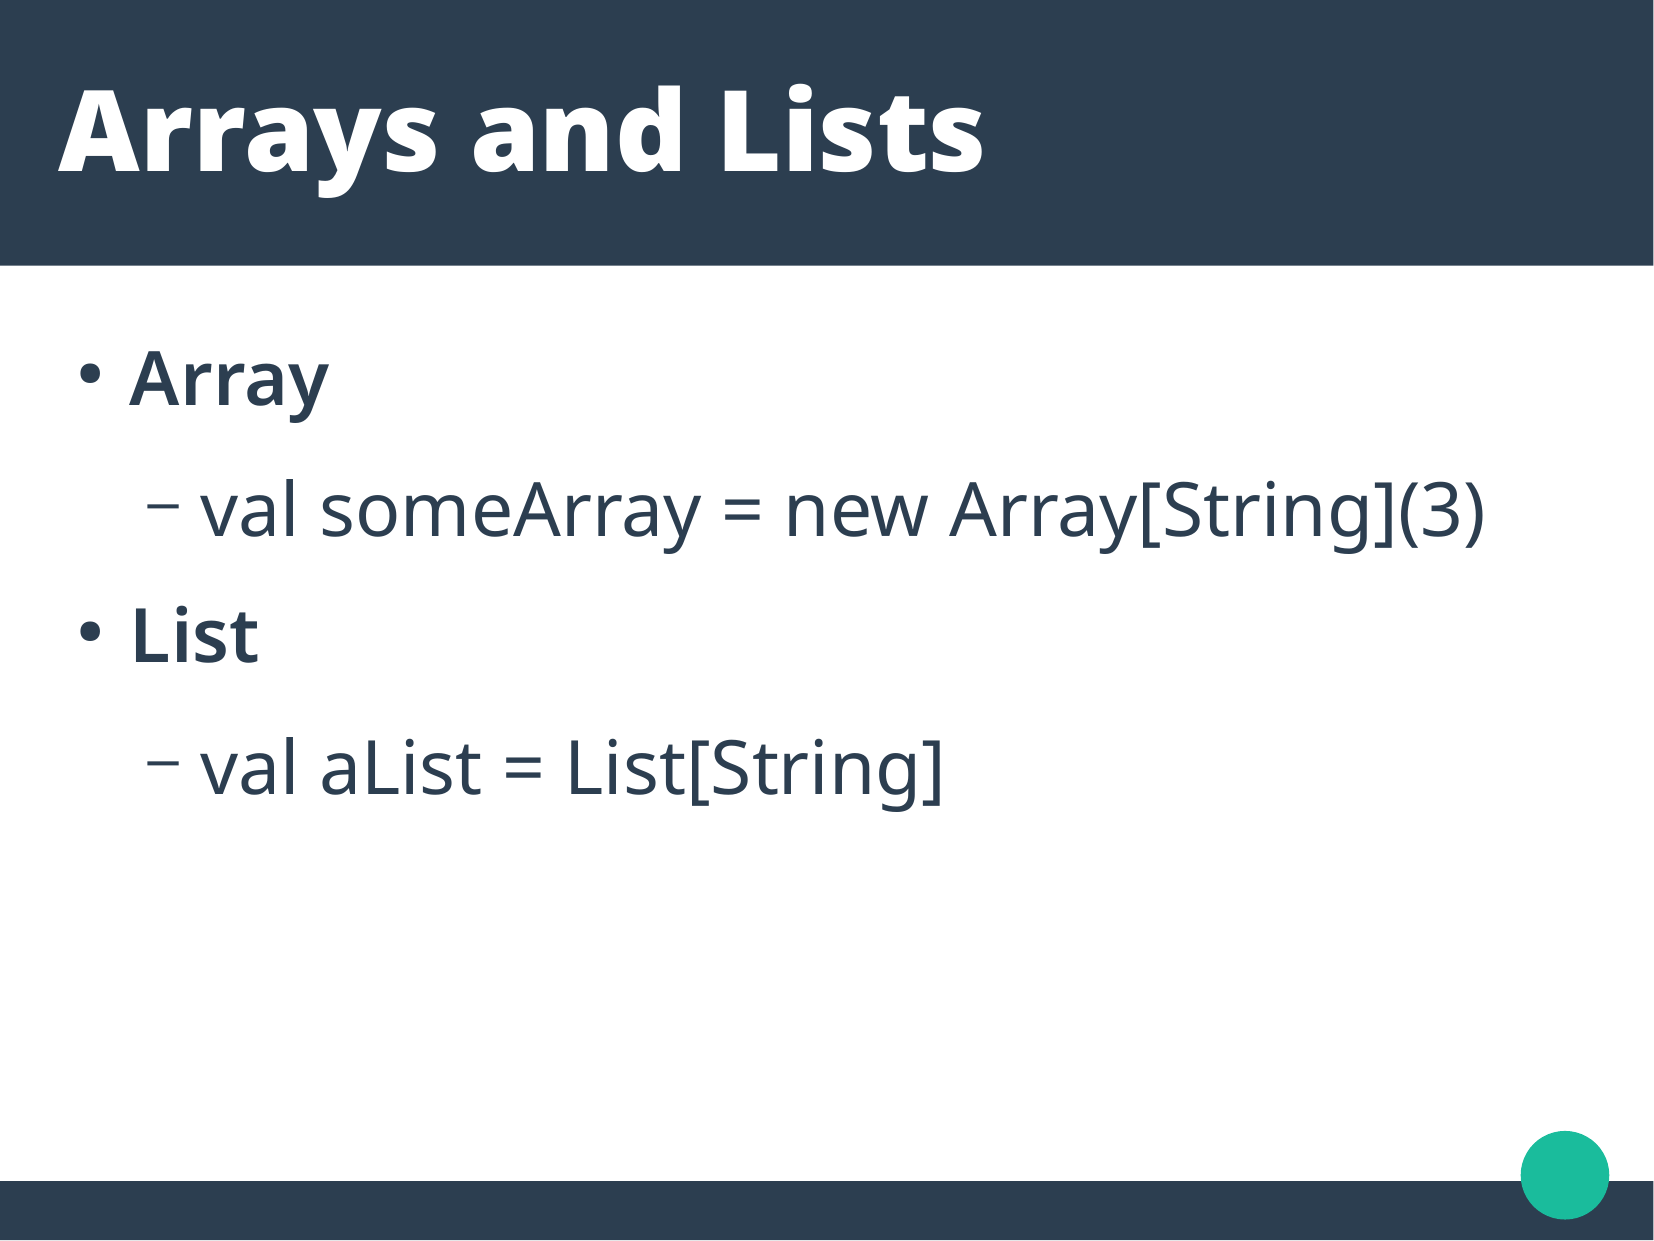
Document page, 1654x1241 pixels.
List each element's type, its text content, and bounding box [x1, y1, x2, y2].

title Arrays and Lists [59, 49, 1595, 207]
list Array val someArray = new Array[String](3) List val aList = List[String] [59, 324, 1595, 1152]
